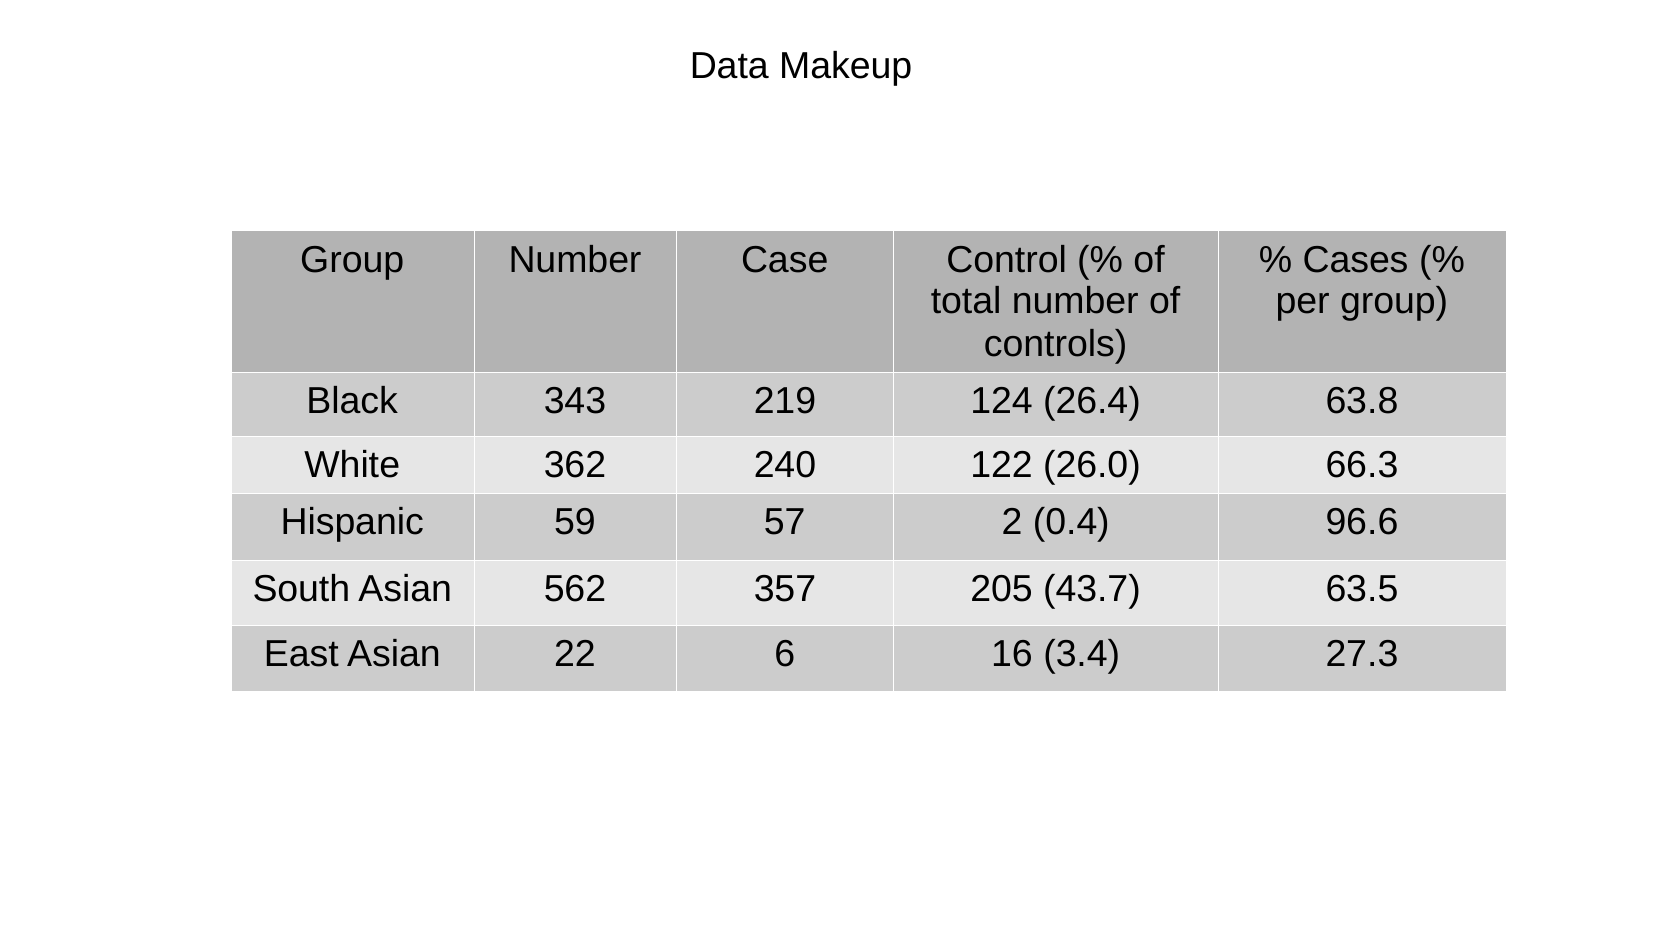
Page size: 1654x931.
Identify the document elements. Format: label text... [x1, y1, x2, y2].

table_header Number [475, 231, 676, 372]
table_cell South Asian [232, 561, 474, 625]
text_box Data Makeup [675, 37, 928, 95]
table_cell 343 [475, 373, 676, 436]
table_cell 205 (43.7) [894, 561, 1218, 625]
table_cell 63.8 [1219, 373, 1506, 436]
table_cell 6 [677, 626, 893, 691]
table_cell 2 (0.4) [894, 494, 1218, 560]
table_cell 240 [677, 437, 893, 493]
table_cell 22 [475, 626, 676, 691]
table_cell 27.3 [1219, 626, 1506, 691]
table_cell 124 (26.4) [894, 373, 1218, 436]
table_cell 16 (3.4) [894, 626, 1218, 691]
table_cell White [232, 437, 474, 493]
table_cell 122 (26.0) [894, 437, 1218, 493]
table_header Case [677, 231, 893, 372]
table_cell 63.5 [1219, 561, 1506, 625]
table_cell Black [232, 373, 474, 436]
table_cell 362 [475, 437, 676, 493]
table_header Group [232, 231, 474, 372]
table_header Control (% of total number of controls) [894, 231, 1218, 372]
table_cell 96.6 [1219, 494, 1506, 560]
table_header % Cases (% per group) [1219, 231, 1506, 372]
table_cell 562 [475, 561, 676, 625]
table_cell 59 [475, 494, 676, 560]
table_cell 357 [677, 561, 893, 625]
table_cell Hispanic [232, 494, 474, 560]
table_cell East Asian [232, 626, 474, 691]
table_cell 57 [677, 494, 893, 560]
table_cell 219 [677, 373, 893, 436]
table_cell 66.3 [1219, 437, 1506, 493]
